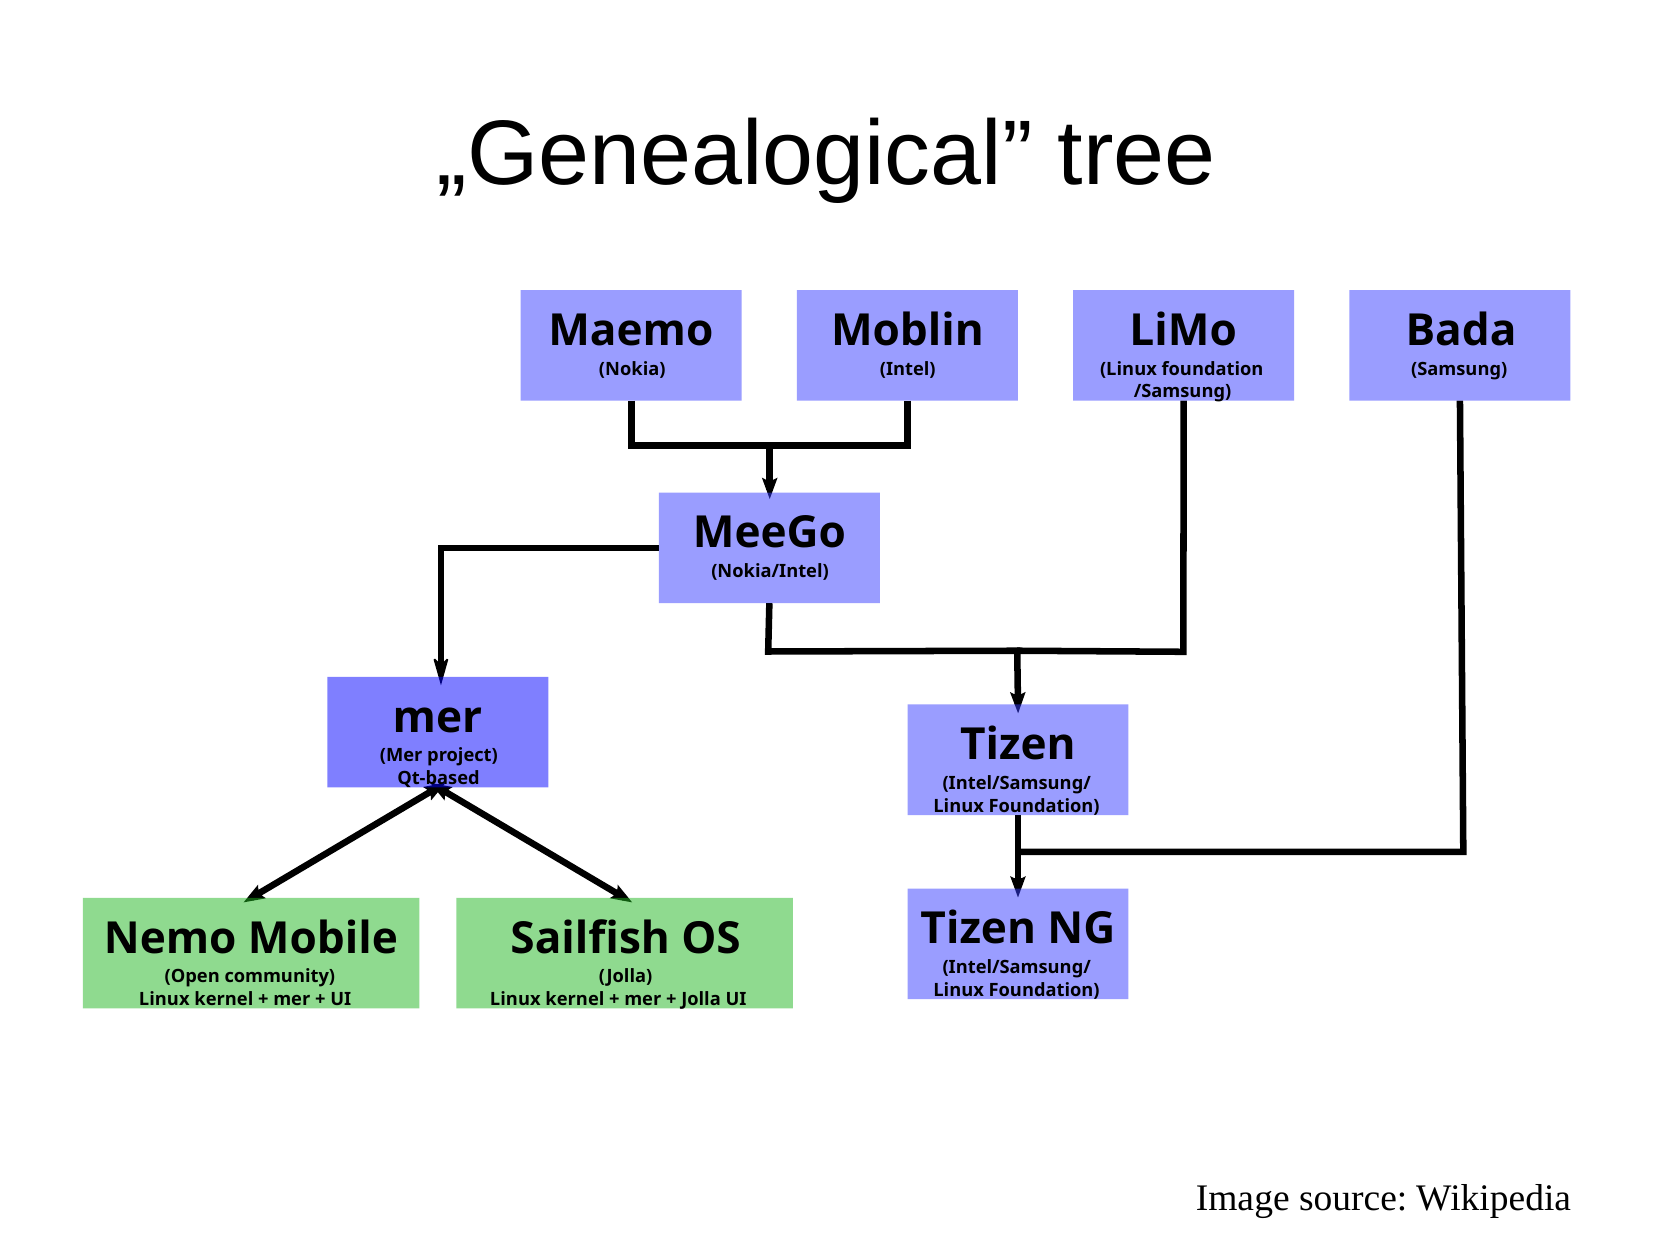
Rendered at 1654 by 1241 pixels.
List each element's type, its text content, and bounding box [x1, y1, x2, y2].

title „Genealogical” tree [82, 49, 1571, 257]
picture [82, 290, 1571, 1010]
text_box Image source: Wikipedia [1181, 1169, 1587, 1226]
